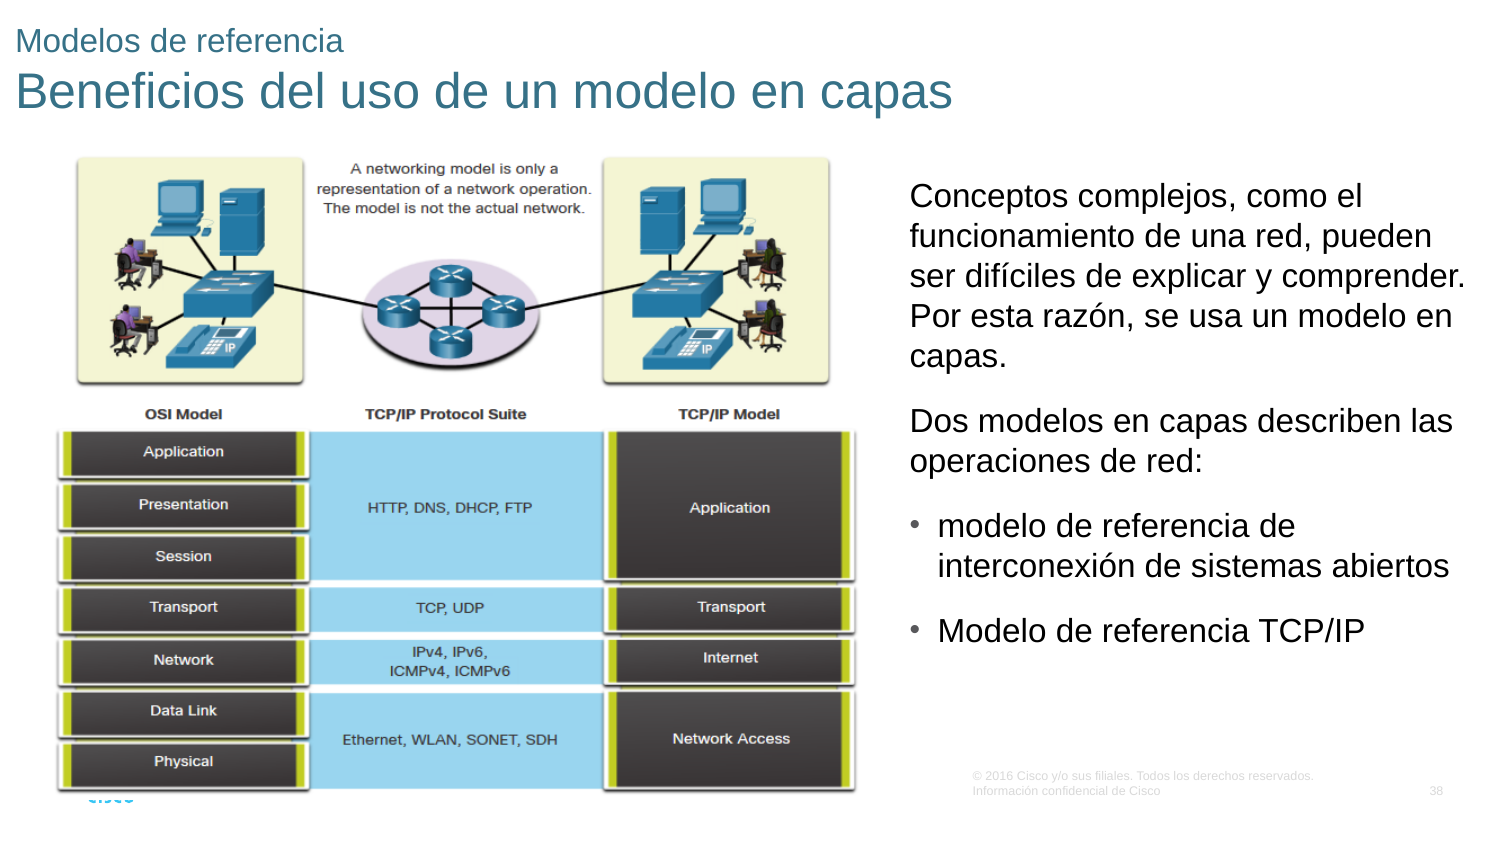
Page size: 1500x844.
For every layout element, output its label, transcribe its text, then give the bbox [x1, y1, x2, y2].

title Modelos de referencia Beneficios del uso de un modelo en capas [0, 6, 1500, 131]
picture [52, 149, 863, 800]
list Conceptos complejos, como el funcionamiento de una red, pueden ser difíciles de explicar y comprender. Por esta razón, se usa un modelo en capas. Dos modelos en capas describen las operaciones de red: modelo de referencia de interconexión de sistemas abiertos Modelo de referencia TCP/IP [894, 167, 1500, 713]
